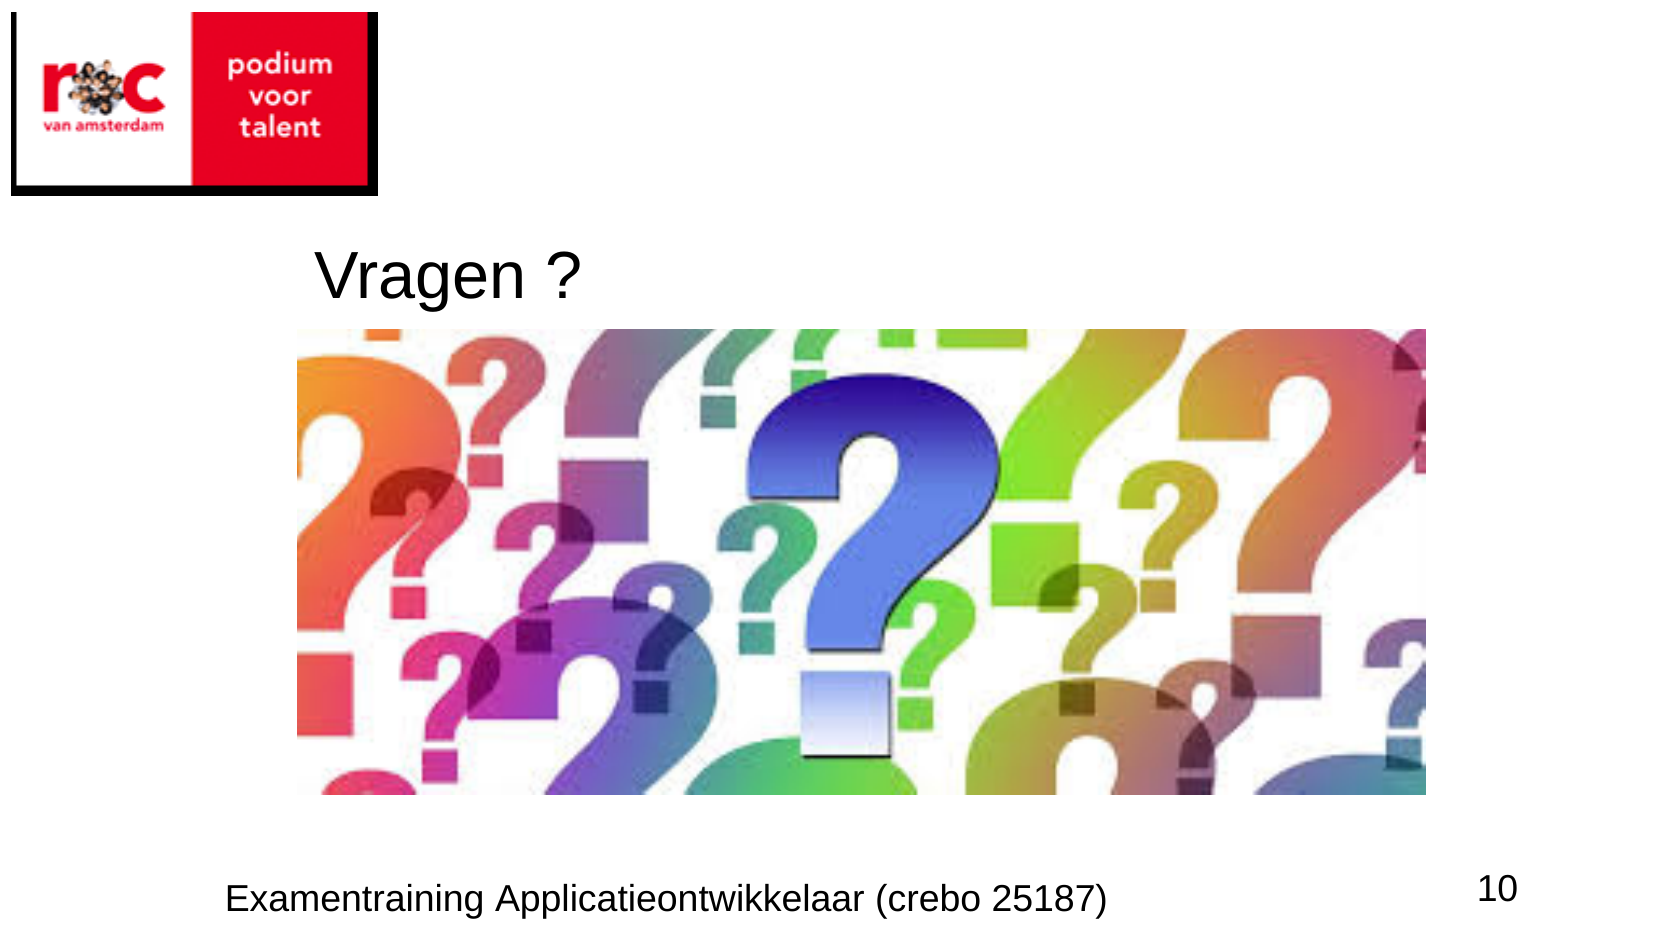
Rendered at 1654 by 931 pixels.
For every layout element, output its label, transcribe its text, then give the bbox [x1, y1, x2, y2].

picture [297, 329, 1426, 795]
text_box Examentraining Applicatieontwikkelaar (crebo 25187) [210, 870, 1462, 927]
text_box <number> [1462, 860, 1654, 931]
text_box Vragen ? [300, 231, 1306, 421]
picture [11, 12, 378, 196]
